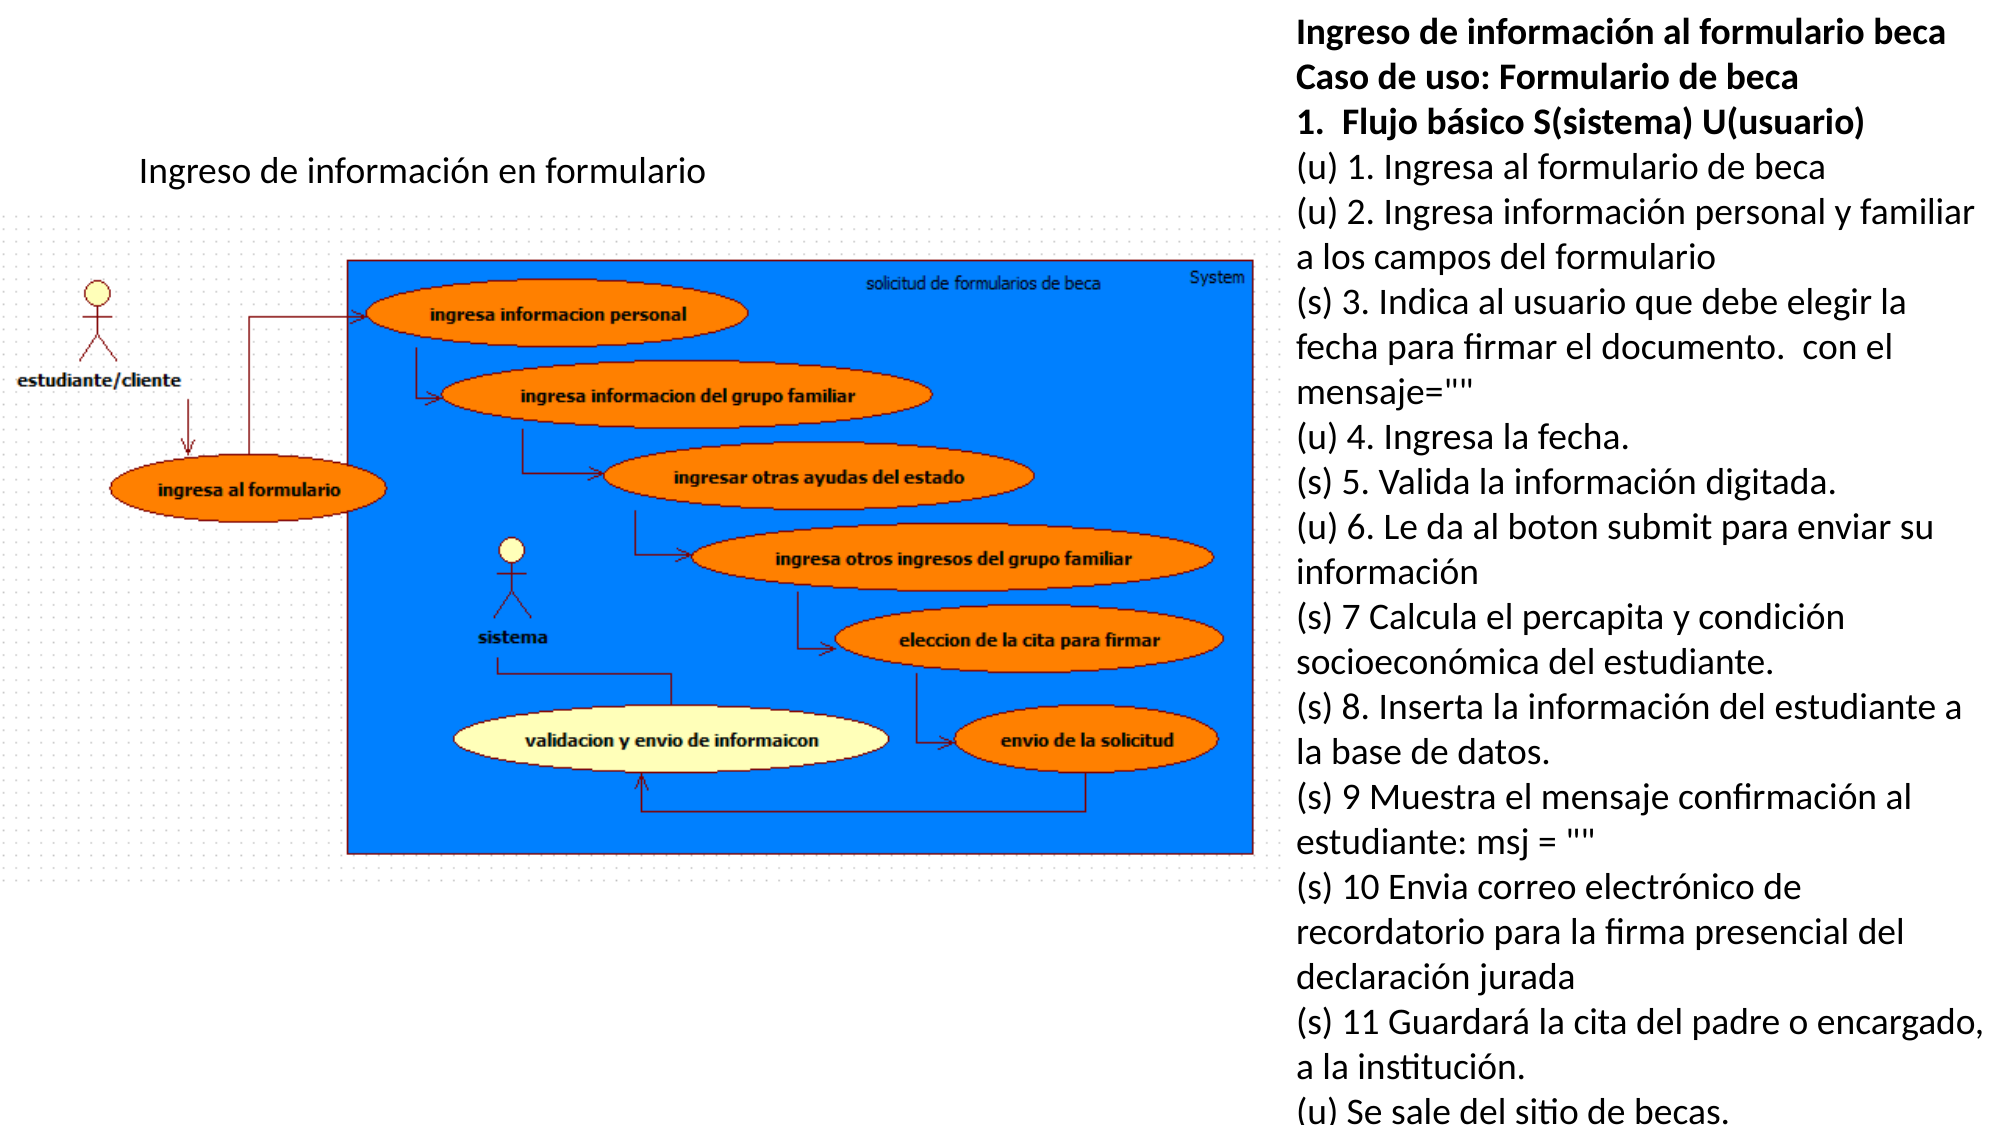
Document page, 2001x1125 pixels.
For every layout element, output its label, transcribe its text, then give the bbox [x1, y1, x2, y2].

text_box Ingreso de información al formulario beca Caso de uso: Formulario de beca 1. Flujo básico S(sistema) U(usuario) (u) 1. Ingresa al formulario de beca (u) 2. Ingresa información personal y familiar a los campos del formulario (s) 3. Indica al usuario que debe elegir la fecha para firmar el documento. con el mensaje="" (u) 4. Ingresa la fecha. (s) 5. Valida la información digitada. (u) 6. Le da al boton submit para enviar su información (s) 7 Calcula el percapita y condición socioeconómica del estudiante. (s) 8. Inserta la información del estudiante a la base de datos. (s) 9 Muestra el mensaje confirmación al estudiante: msj = "" (s) 10 Envia correo electrónico de recordatorio para la firma presencial del declaración jurada (s) 11 Guardará la cita del padre o encargado, a la institución. (u) Se sale del sitio de becas. [1281, 0, 2000, 1125]
text_box Ingreso de información en formulario [124, 138, 722, 213]
picture [0, 213, 1281, 891]
